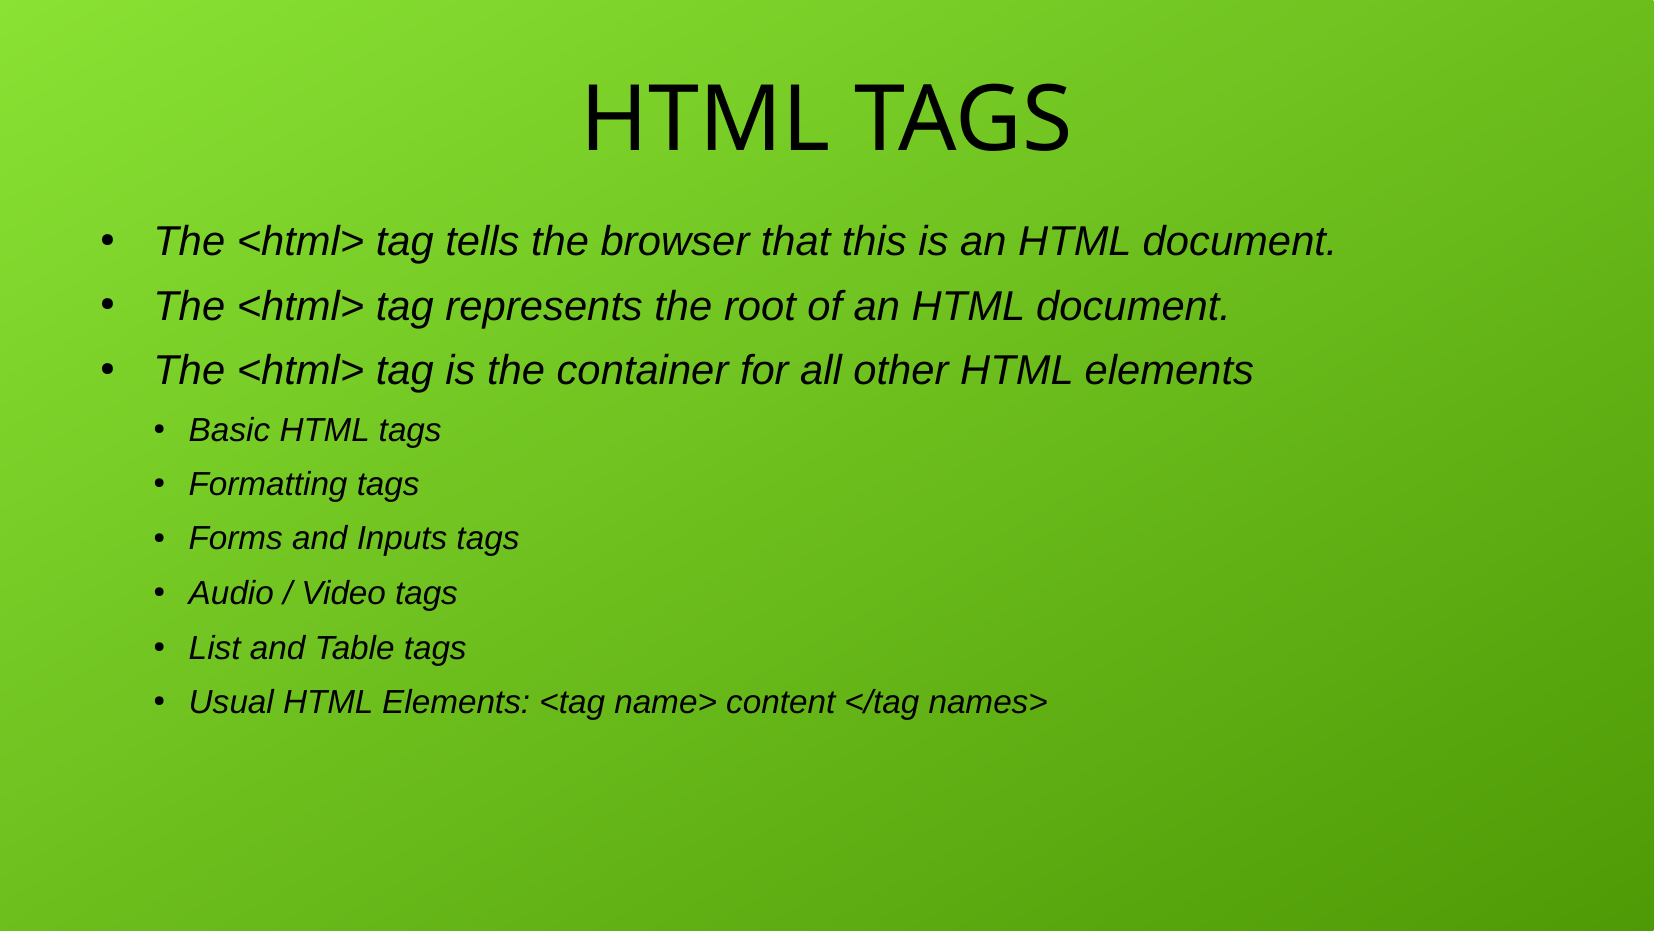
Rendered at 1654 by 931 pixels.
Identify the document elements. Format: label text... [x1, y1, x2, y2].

list The <html> tag tells the browser that this is an HTML document. The <html> tag represents the root of an HTML document. The <html> tag is the container for all other HTML elements Basic HTML tags Formatting tags Forms and Inputs tags Audio / Video tags List and Table tags Usual HTML Elements: <tag name> content </tag names> [82, 217, 1571, 757]
title HTML TAGS [82, 36, 1571, 193]
